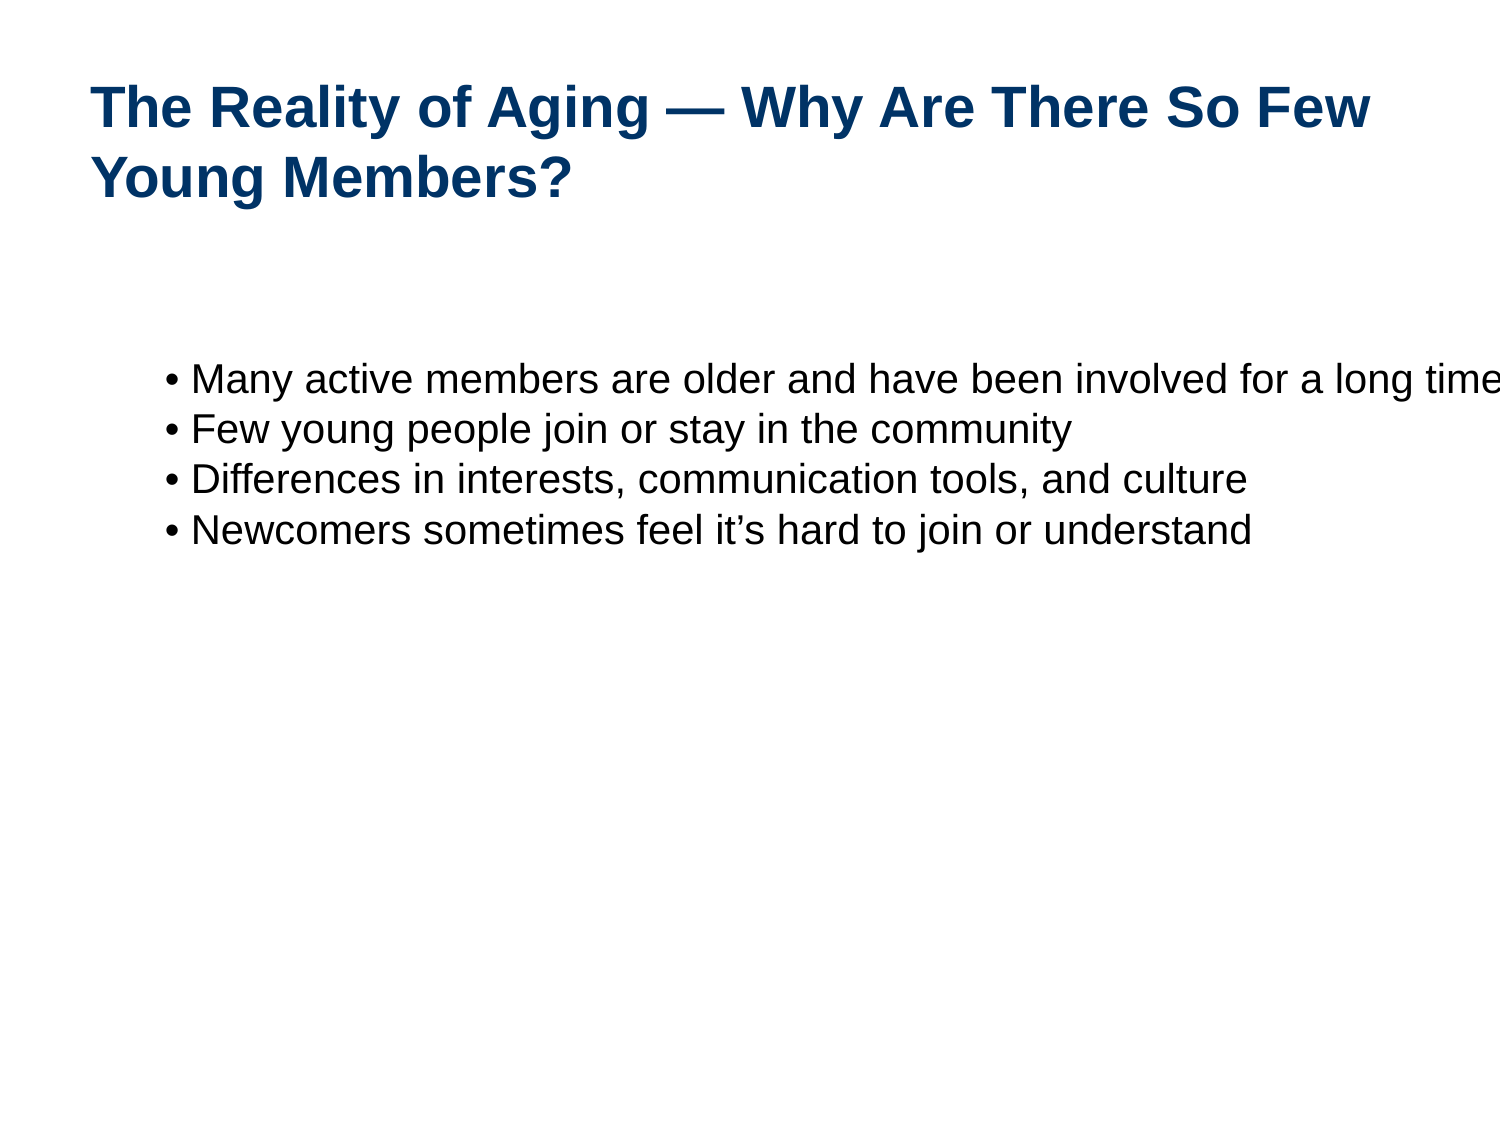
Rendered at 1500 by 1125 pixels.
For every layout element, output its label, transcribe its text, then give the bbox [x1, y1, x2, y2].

title The Reality of Aging — Why Are There So Few Young Members? [75, 45, 1425, 233]
text_box • Many active members are older and have been involved for a long time • Few young people join or stay in the community • Differences in interests, communication tools, and culture • Newcomers sometimes feel it’s hard to join or understand [150, 299, 1500, 560]
